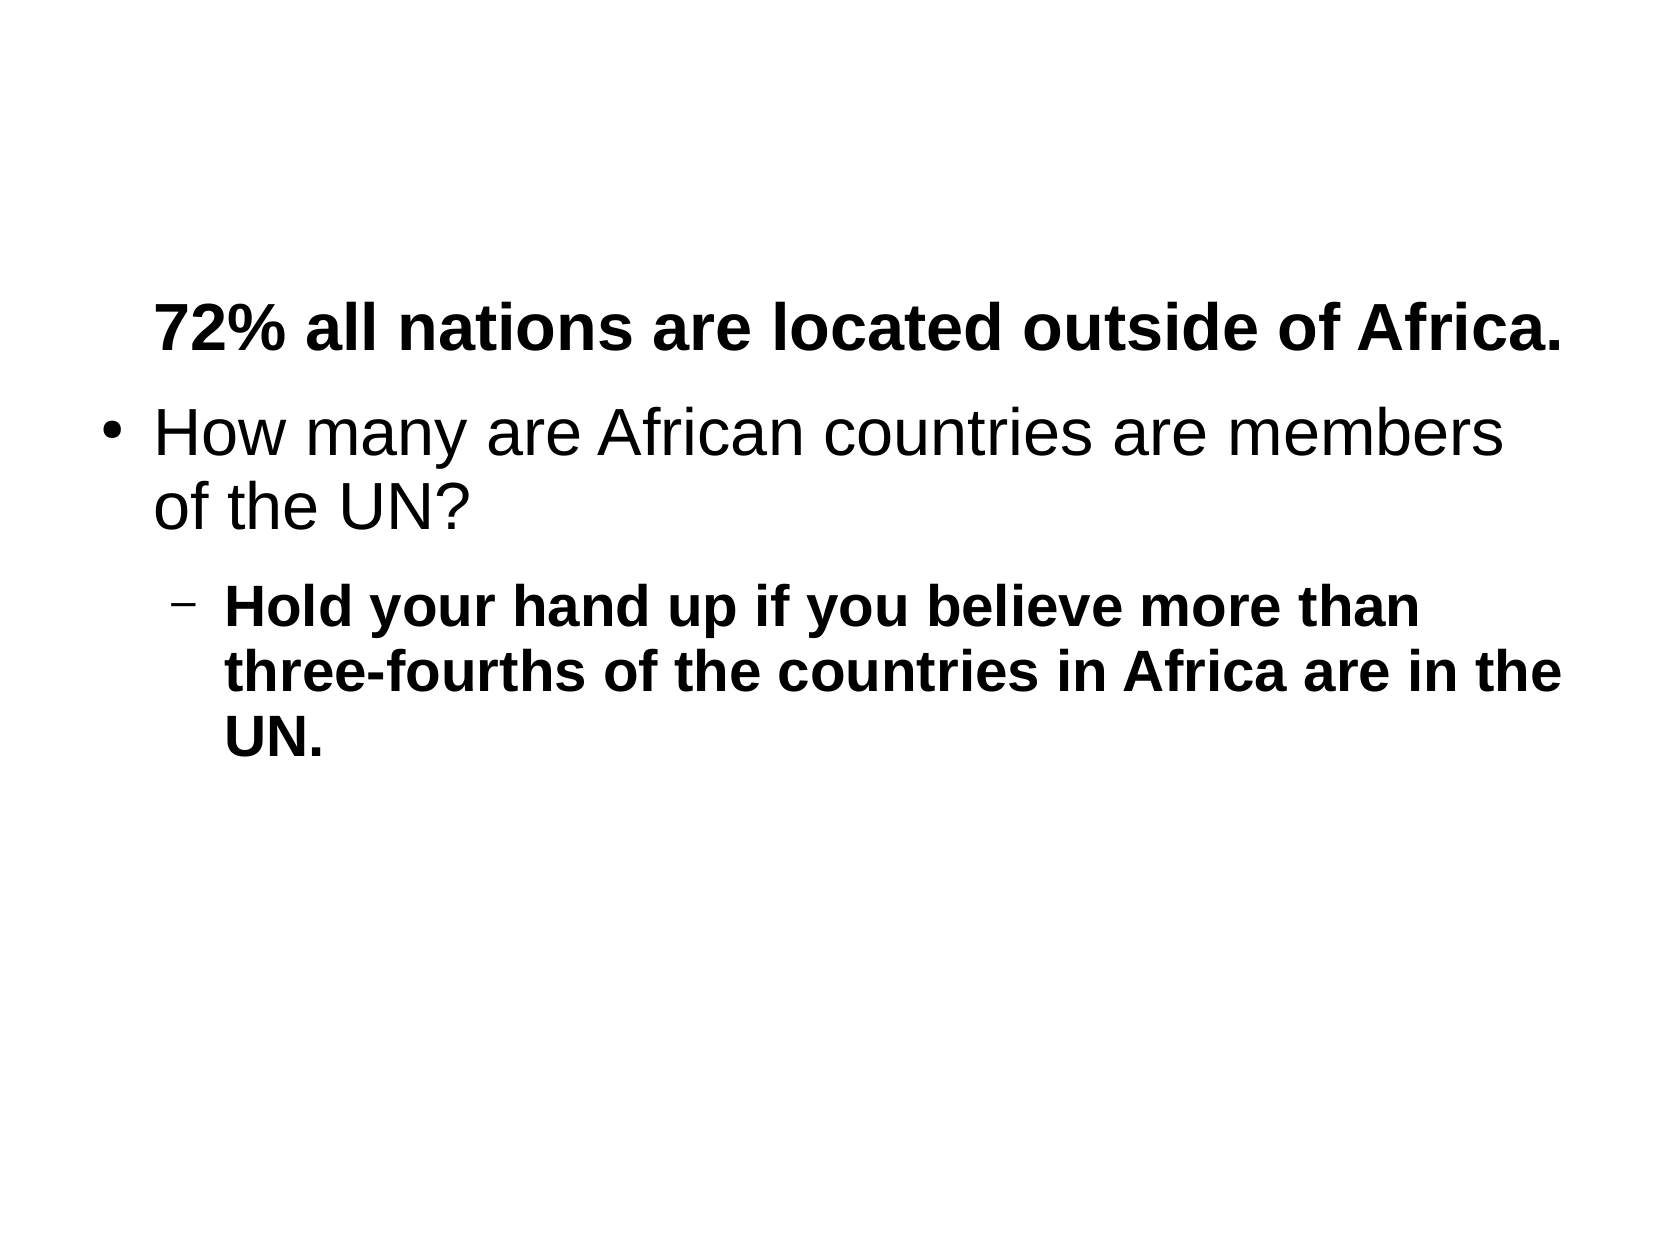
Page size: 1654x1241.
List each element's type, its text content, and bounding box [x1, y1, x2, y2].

list 72% all nations are located outside of Africa. How many are African countries are members of the UN? Hold your hand up if you believe more than three-fourths of the countries in Africa are in the UN. [82, 290, 1571, 1010]
